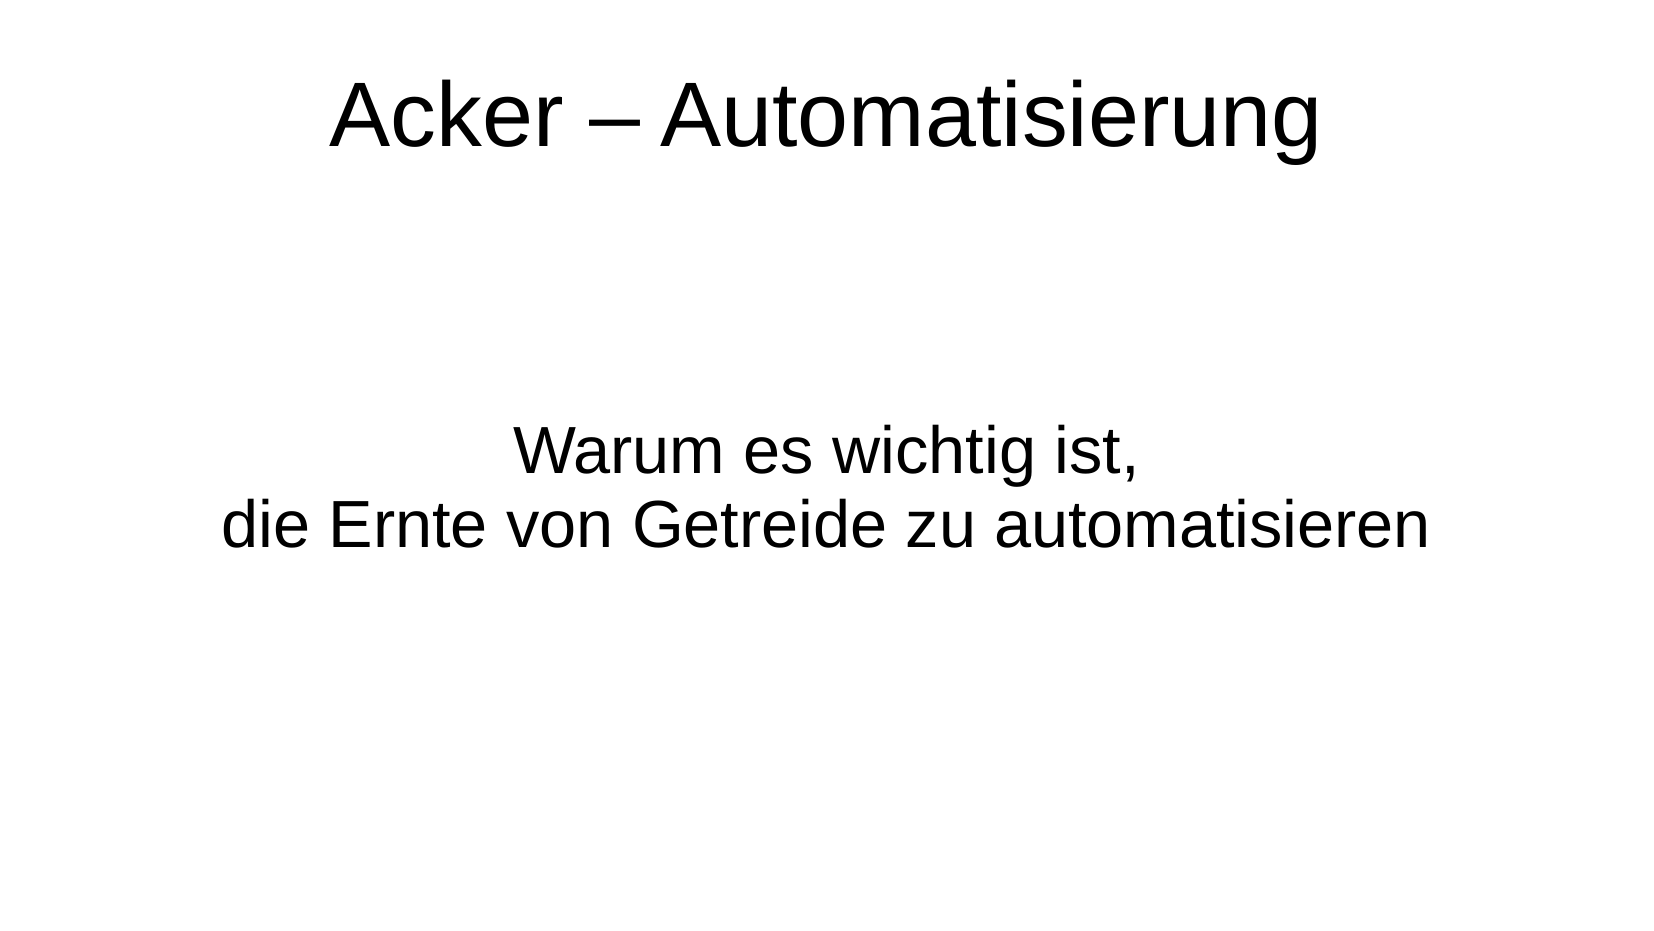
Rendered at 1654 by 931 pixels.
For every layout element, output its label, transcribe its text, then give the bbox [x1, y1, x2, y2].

title Acker – Automatisierung [82, 37, 1571, 193]
subtitle Warum es wichtig ist, die Ernte von Getreide zu automatisieren [82, 217, 1571, 758]
